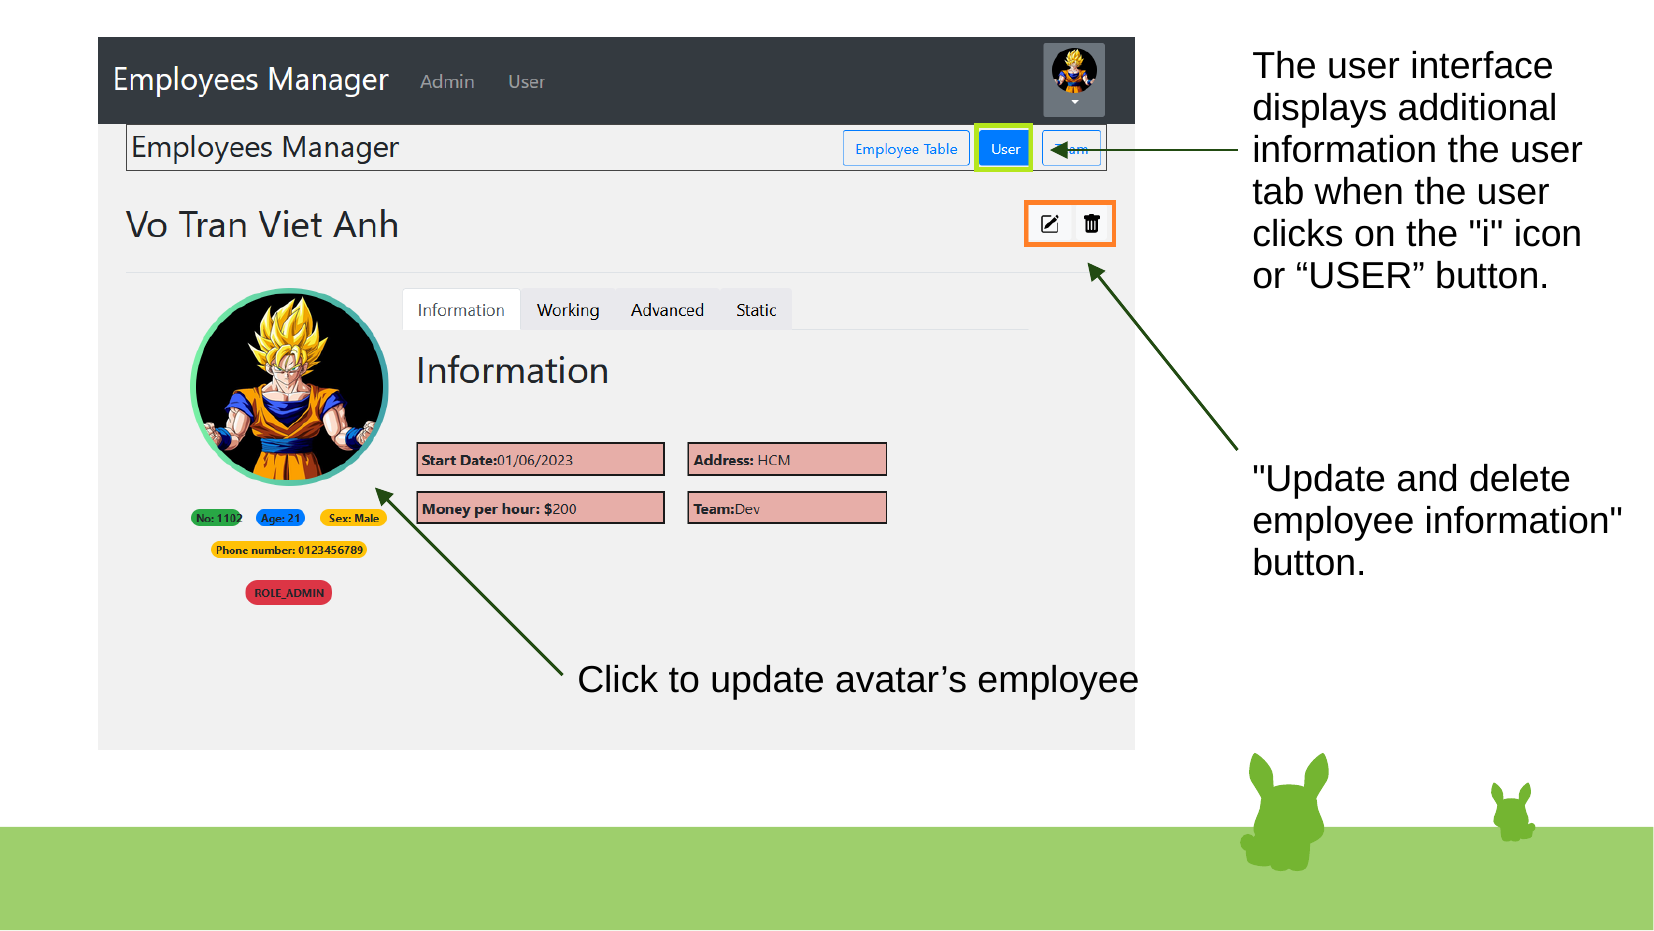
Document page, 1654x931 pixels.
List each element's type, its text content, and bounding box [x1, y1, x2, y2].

text_box "Update and delete employee information" button. [1237, 450, 1654, 675]
text_box Click to update avatar’s employee [562, 651, 1238, 751]
text_box The user interface displays additional information the user tab when the user clicks on the "i" icon or “USER” button. [1237, 37, 1613, 338]
picture [75, 37, 1157, 751]
